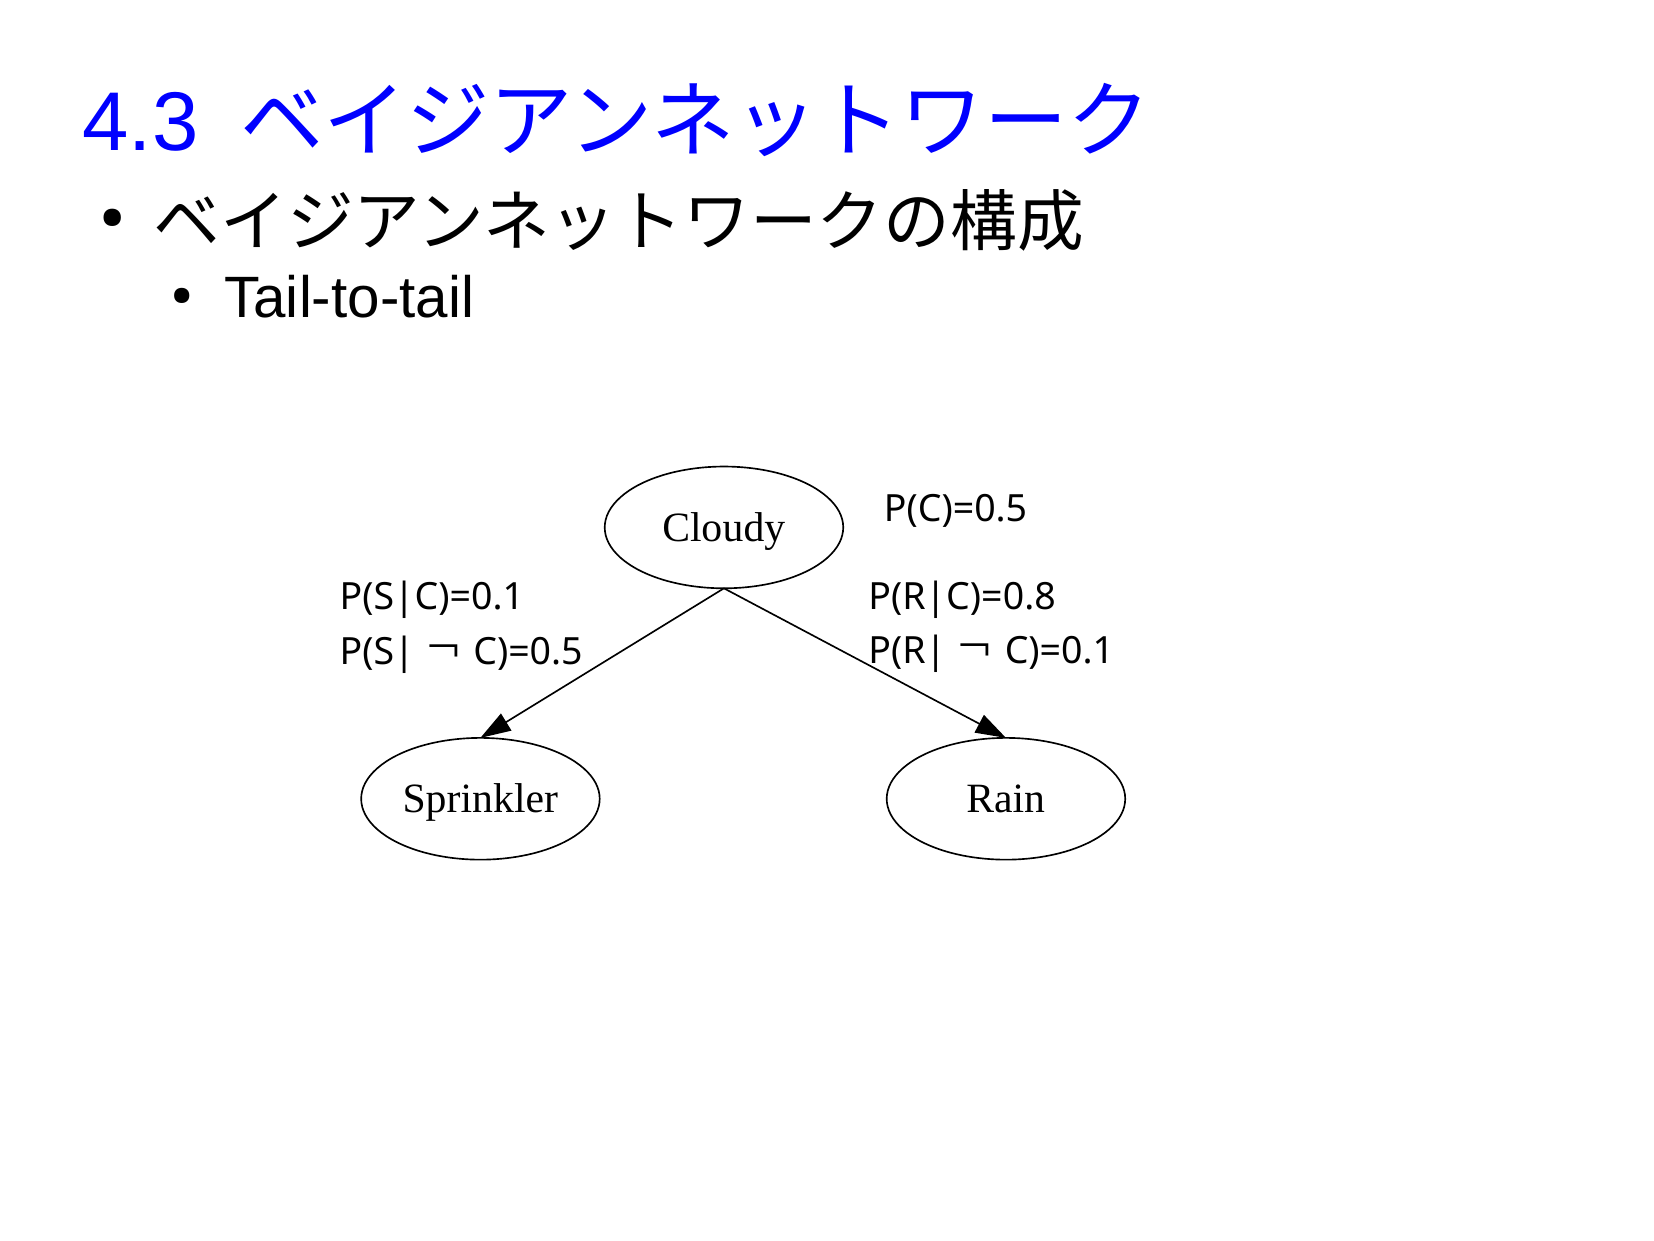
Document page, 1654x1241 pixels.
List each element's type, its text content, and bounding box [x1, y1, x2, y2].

text_box P(R|C)=0.8 P(R|￢C)=0.1 [853, 561, 1152, 679]
text_box P(C)=0.5 [869, 473, 1051, 534]
text_box Cloudy [604, 466, 844, 589]
list ベイジアンネットワークの構成 Tail-to-tail [82, 174, 1571, 966]
text_box P(S|C)=0.1 P(S|￢C)=0.5 [324, 562, 636, 679]
text_box Rain [886, 737, 1126, 860]
title 4.3 ベイジアンネットワーク [82, 49, 1571, 174]
text_box Sprinkler [361, 737, 600, 860]
